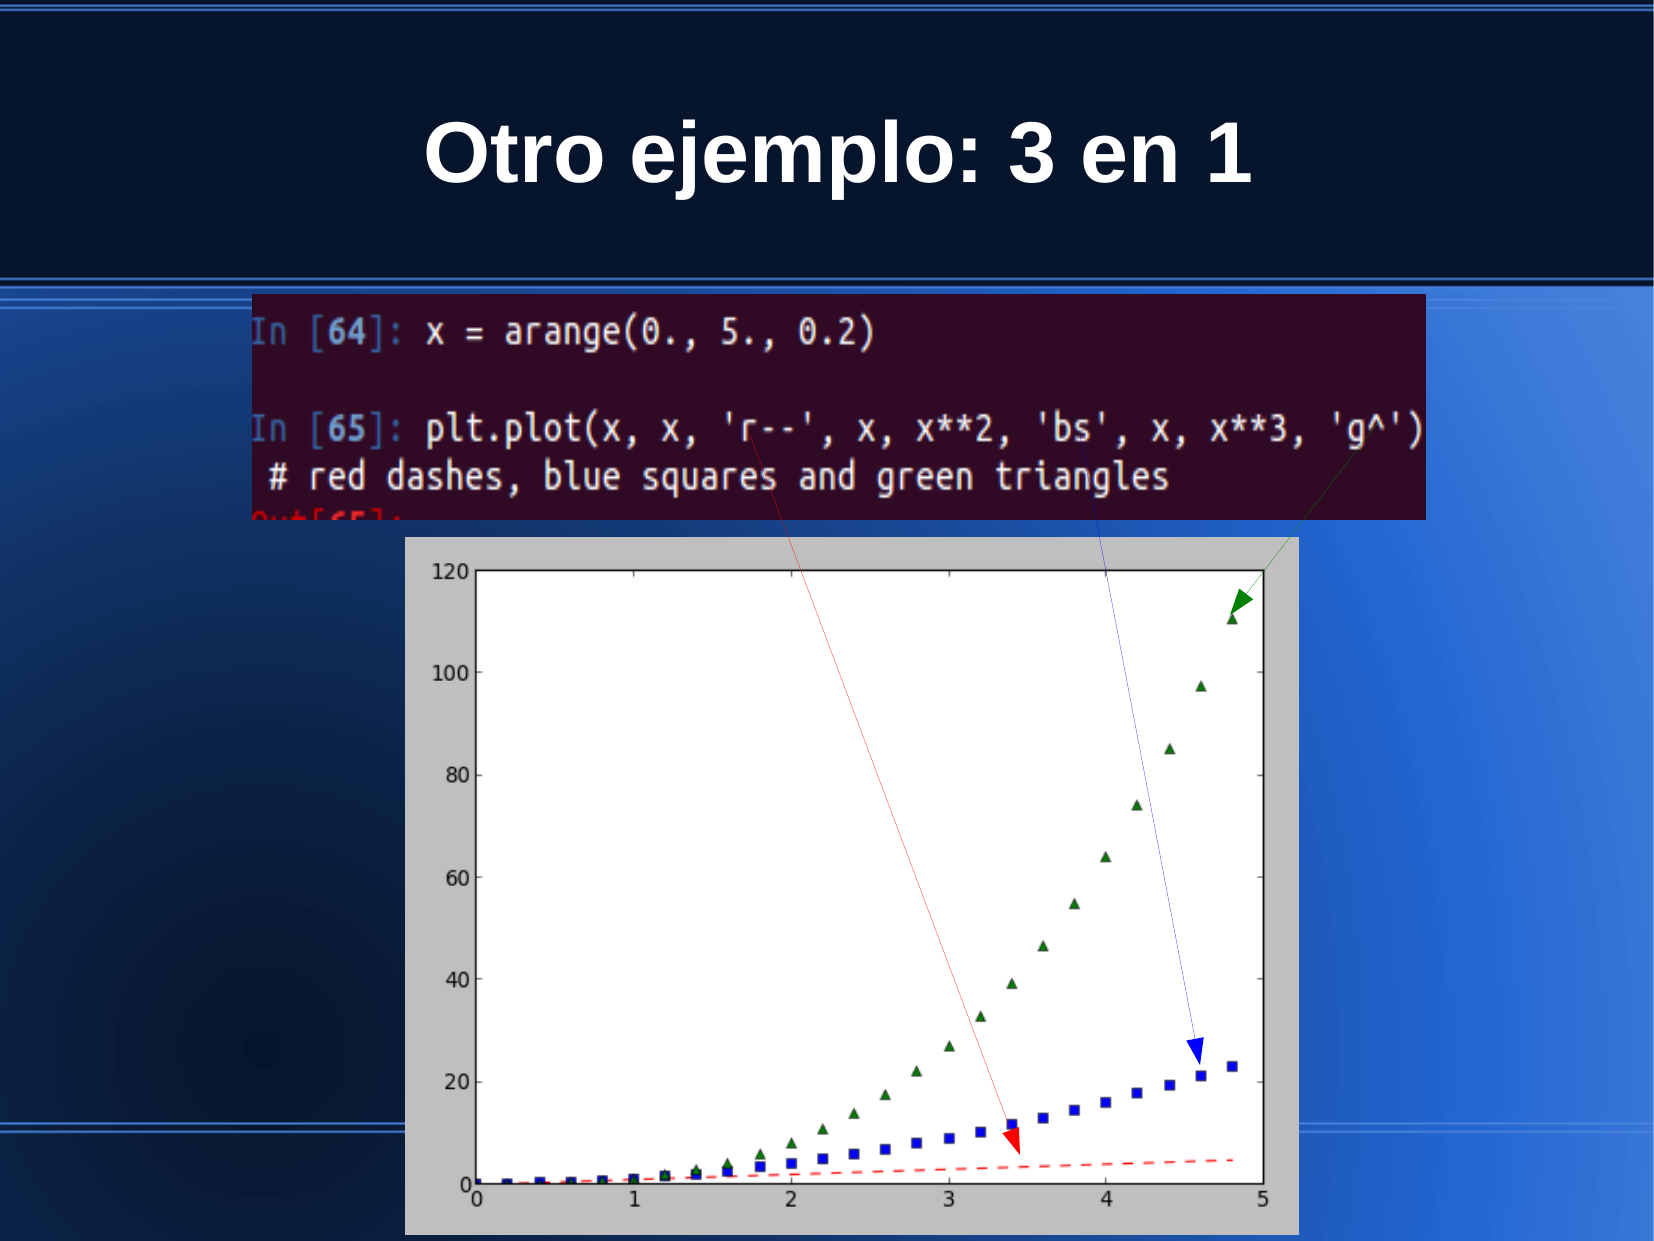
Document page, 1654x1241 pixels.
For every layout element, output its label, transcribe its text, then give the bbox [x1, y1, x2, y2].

title Otro ejemplo: 3 en 1 [82, 49, 1571, 257]
picture [0, 0, 1654, 1241]
